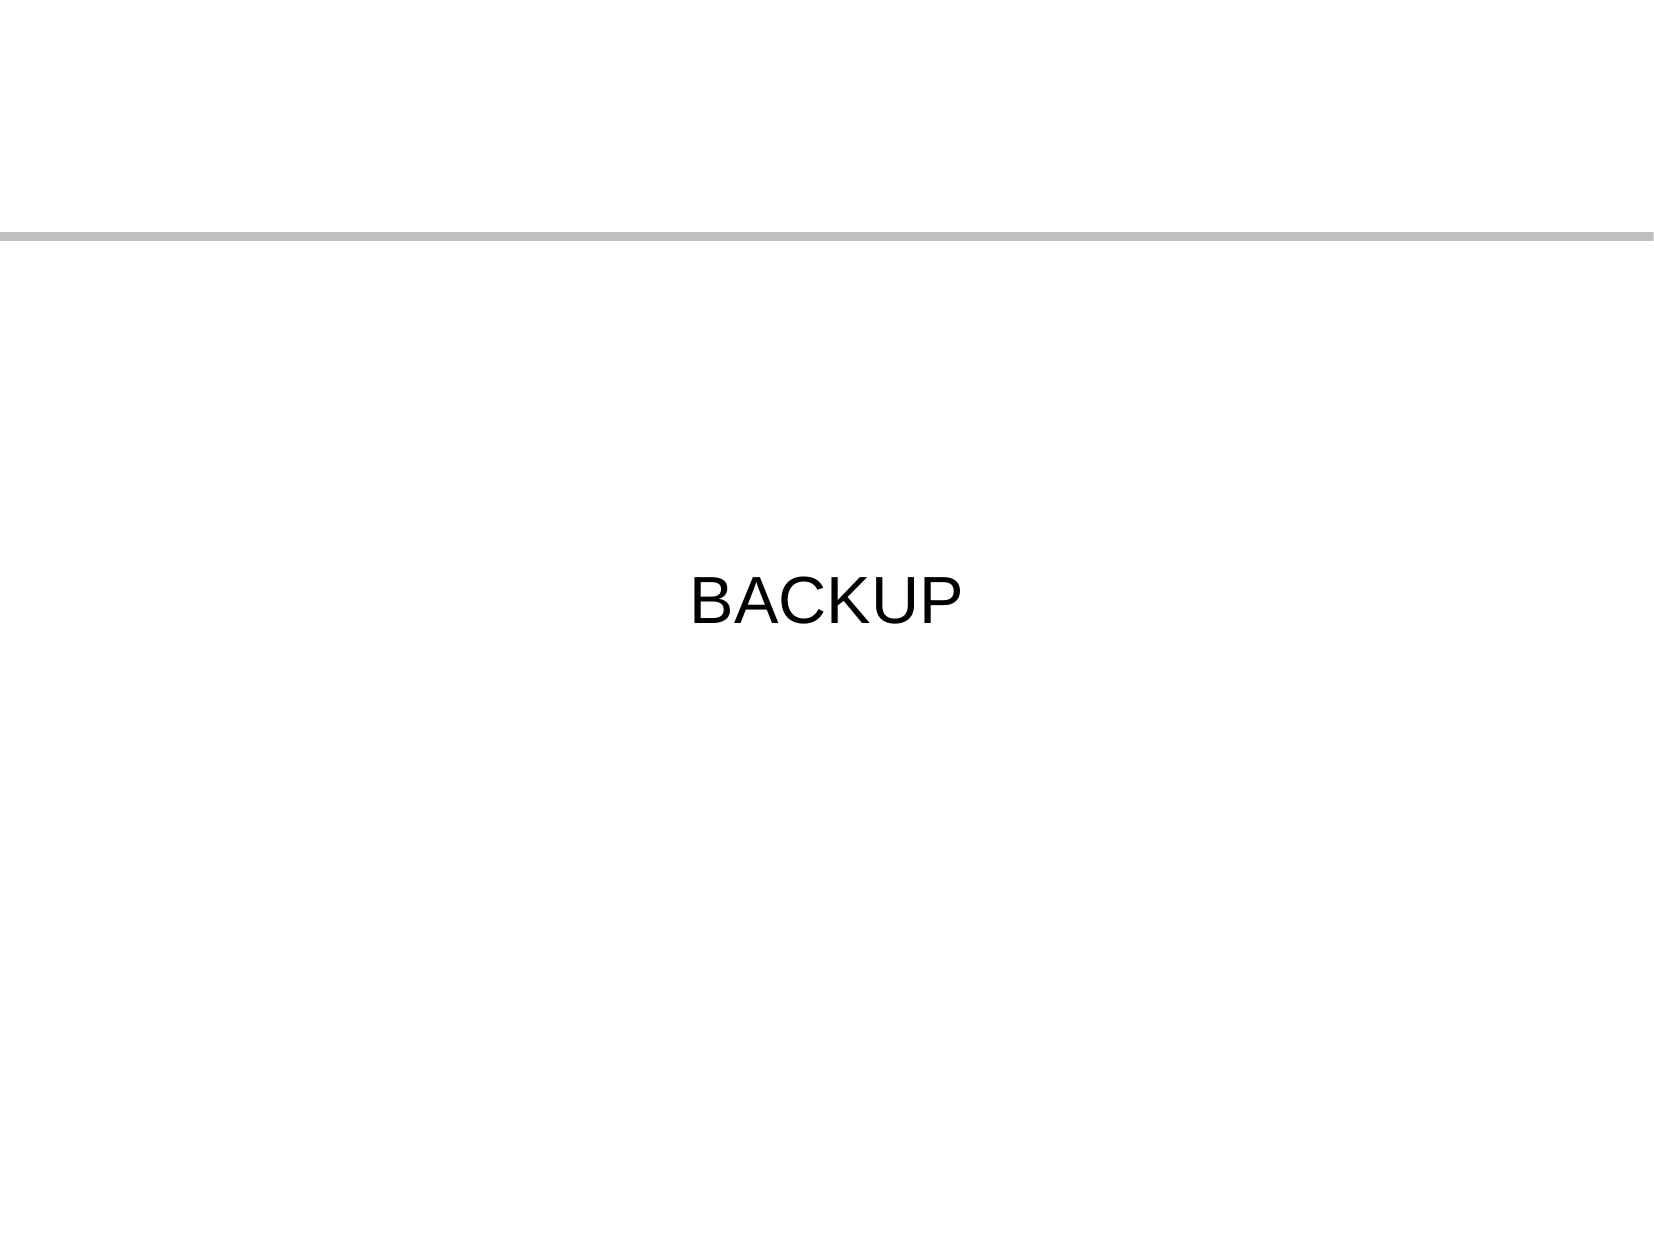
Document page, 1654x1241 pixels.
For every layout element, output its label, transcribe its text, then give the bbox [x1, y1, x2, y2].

subtitle BACKUP [59, 49, 1595, 1152]
